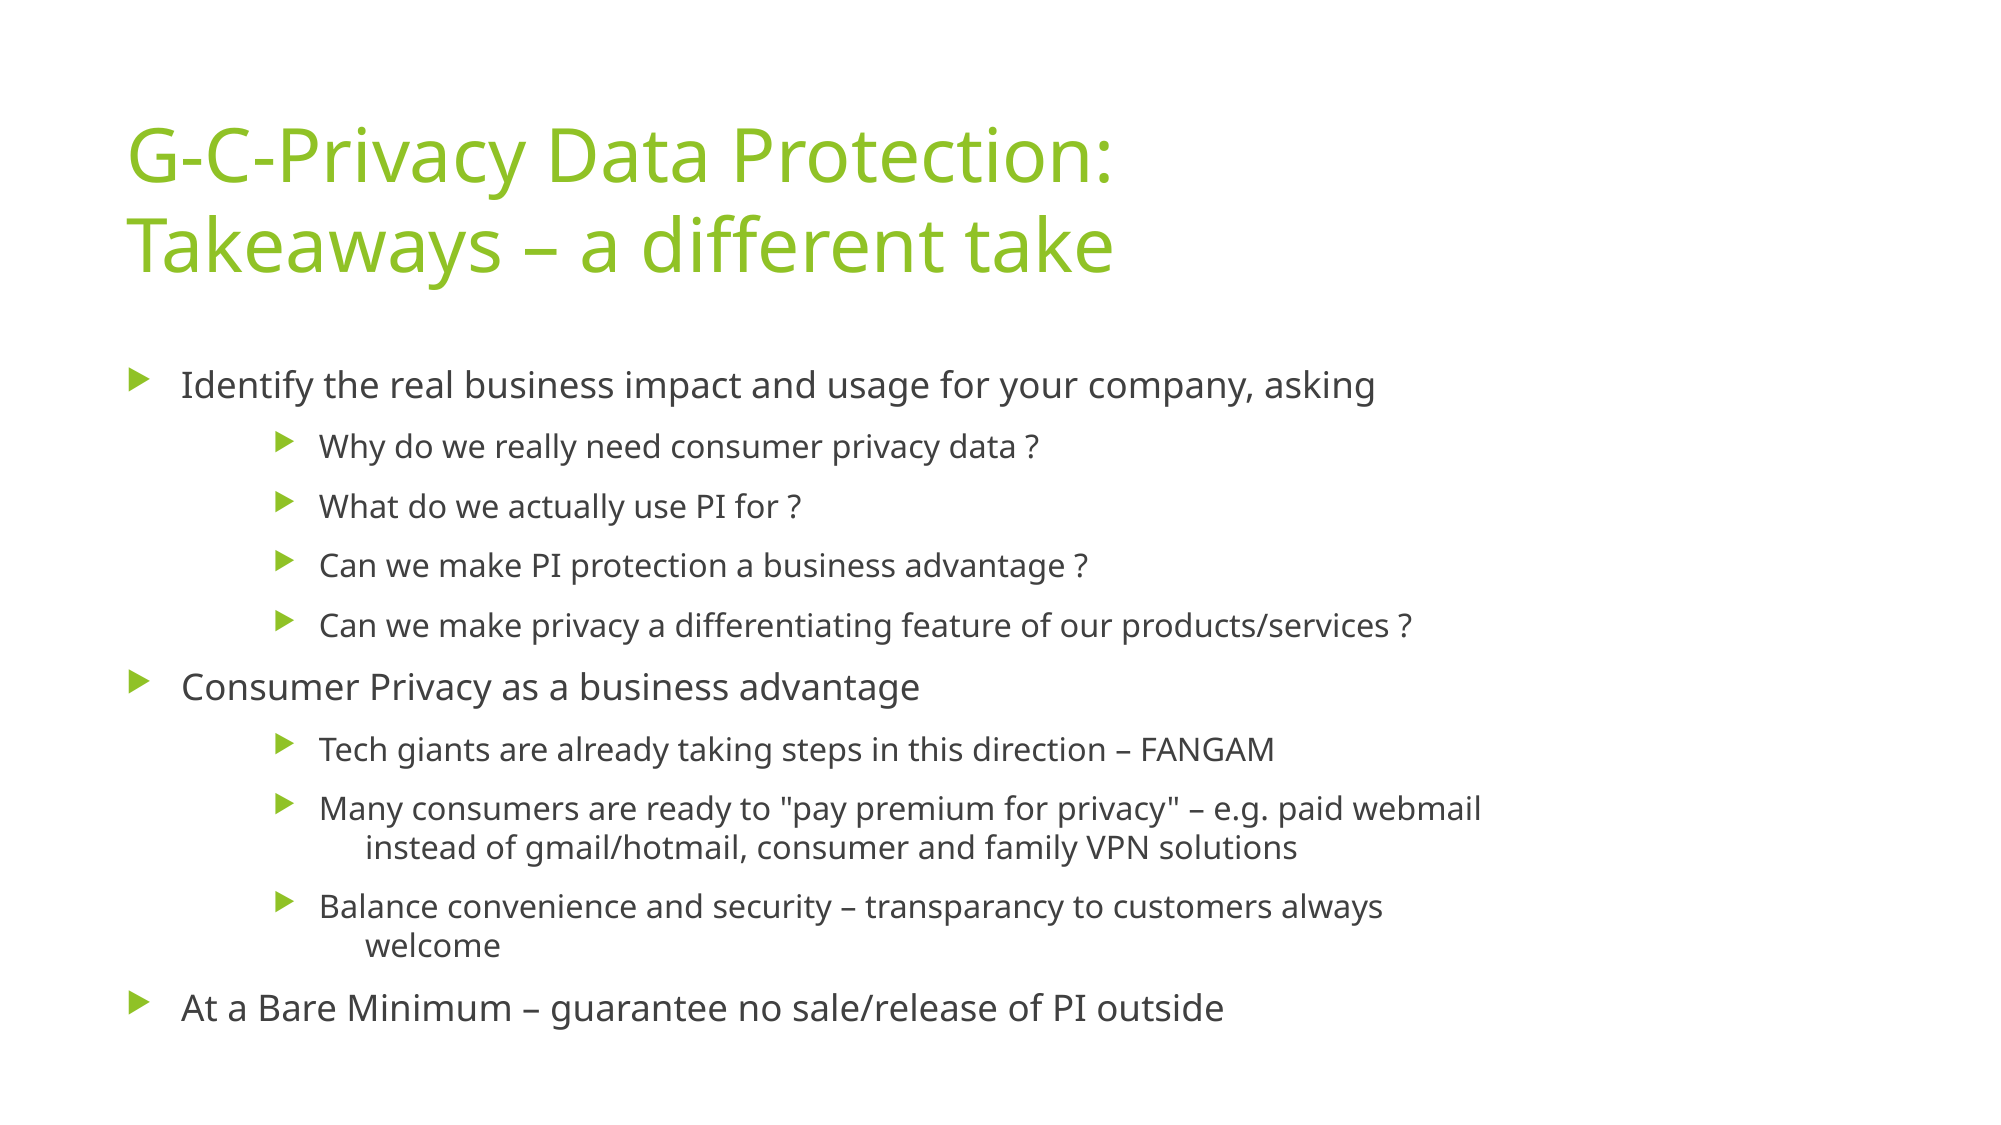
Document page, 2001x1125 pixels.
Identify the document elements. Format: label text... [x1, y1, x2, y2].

title G-C-Privacy Data Protection: Takeaways – a different take [111, 99, 1522, 317]
list Identify the real business impact and usage for your company, asking Why do we really need consumer privacy data ? What do we actually use PI for ? Can we make PI protection a business advantage ? Can we make privacy a differentiating feature of our products/services ? Consumer Privacy as a business advantage Tech giants are already taking steps in this direction – FANGAM Many consumers are ready to "pay premium for privacy" – e.g. paid webmail instead of gmail/hotmail, consumer and family VPN solutions Balance convenience and security – transparancy to customers always welcome At a Bare Minimum – guarantee no sale/release of PI outside [111, 354, 1522, 1043]
